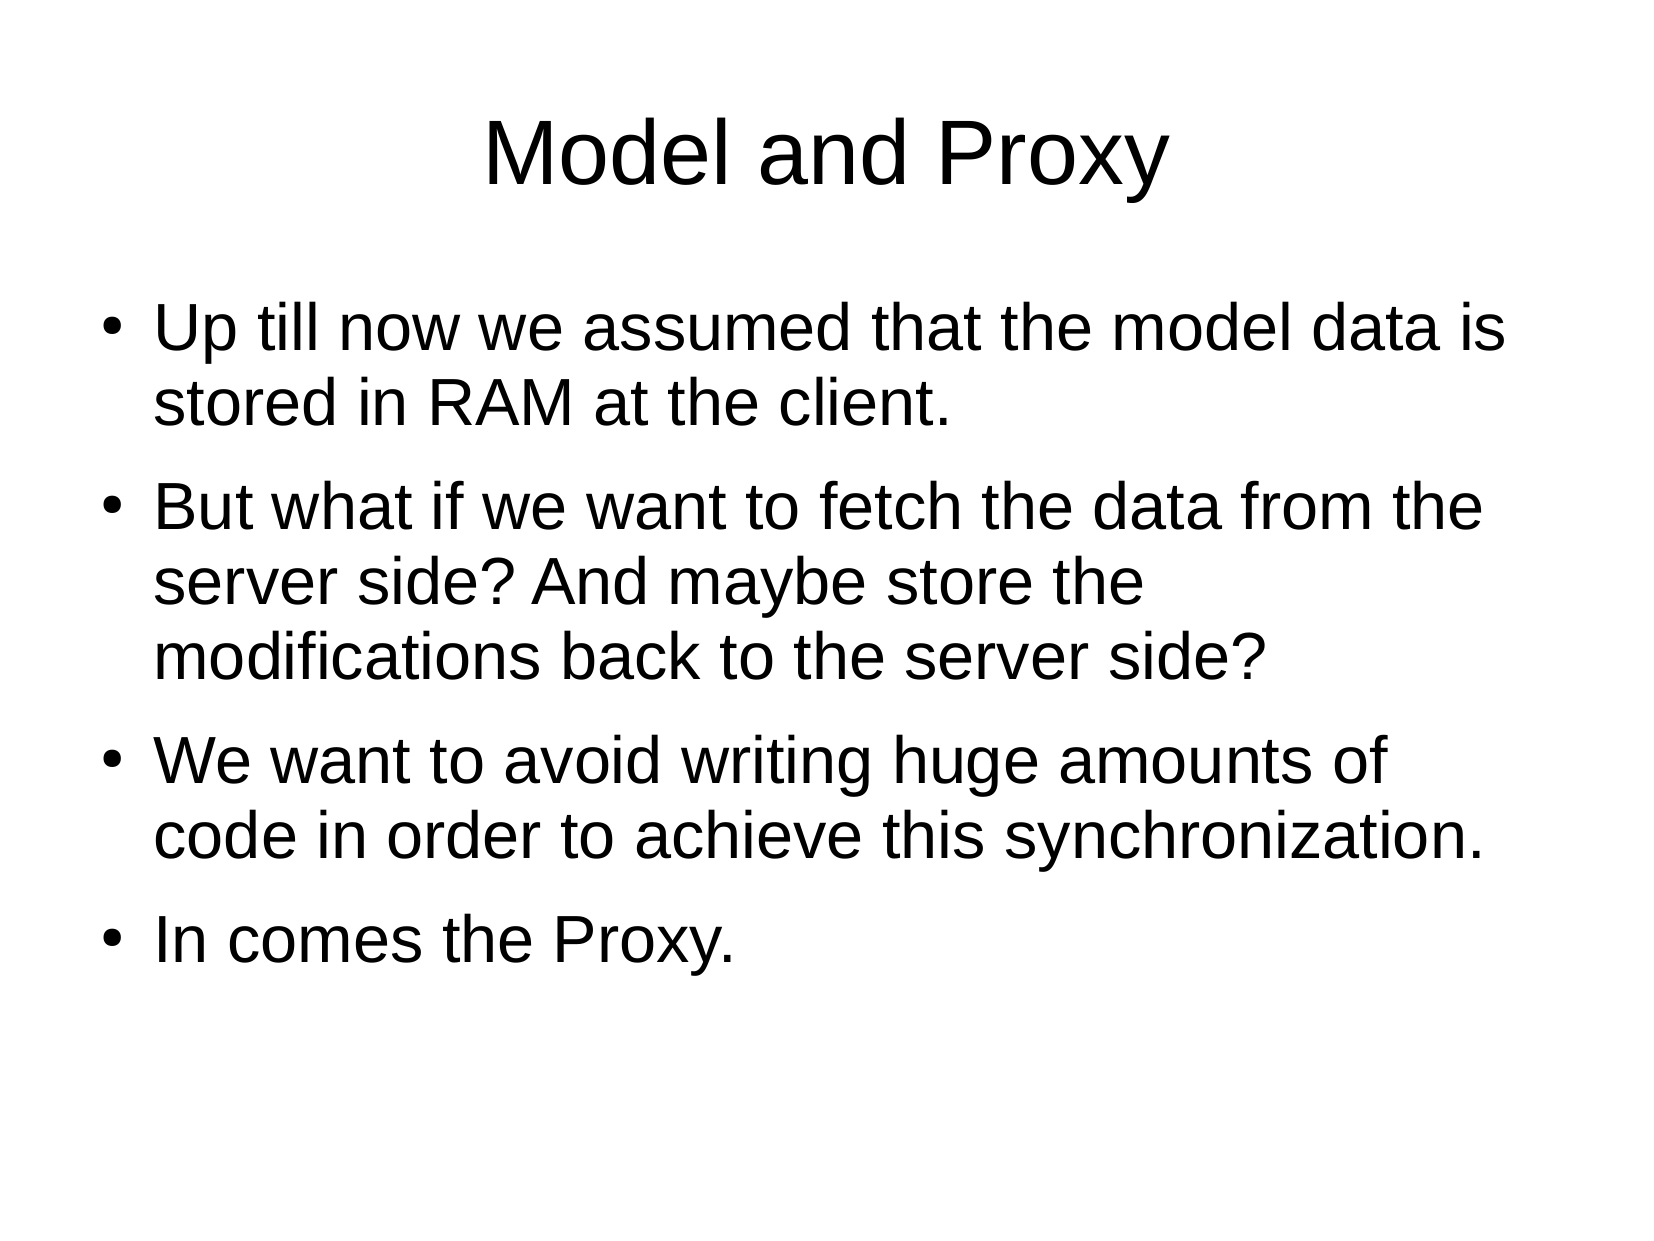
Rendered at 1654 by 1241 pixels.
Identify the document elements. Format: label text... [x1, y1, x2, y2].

title Model and Proxy [82, 49, 1571, 257]
list Up till now we assumed that the model data is stored in RAM at the client. But what if we want to fetch the data from the server side? And maybe store the modifications back to the server side? We want to avoid writing huge amounts of code in order to achieve this synchronization. In comes the Proxy. [82, 290, 1538, 1010]
